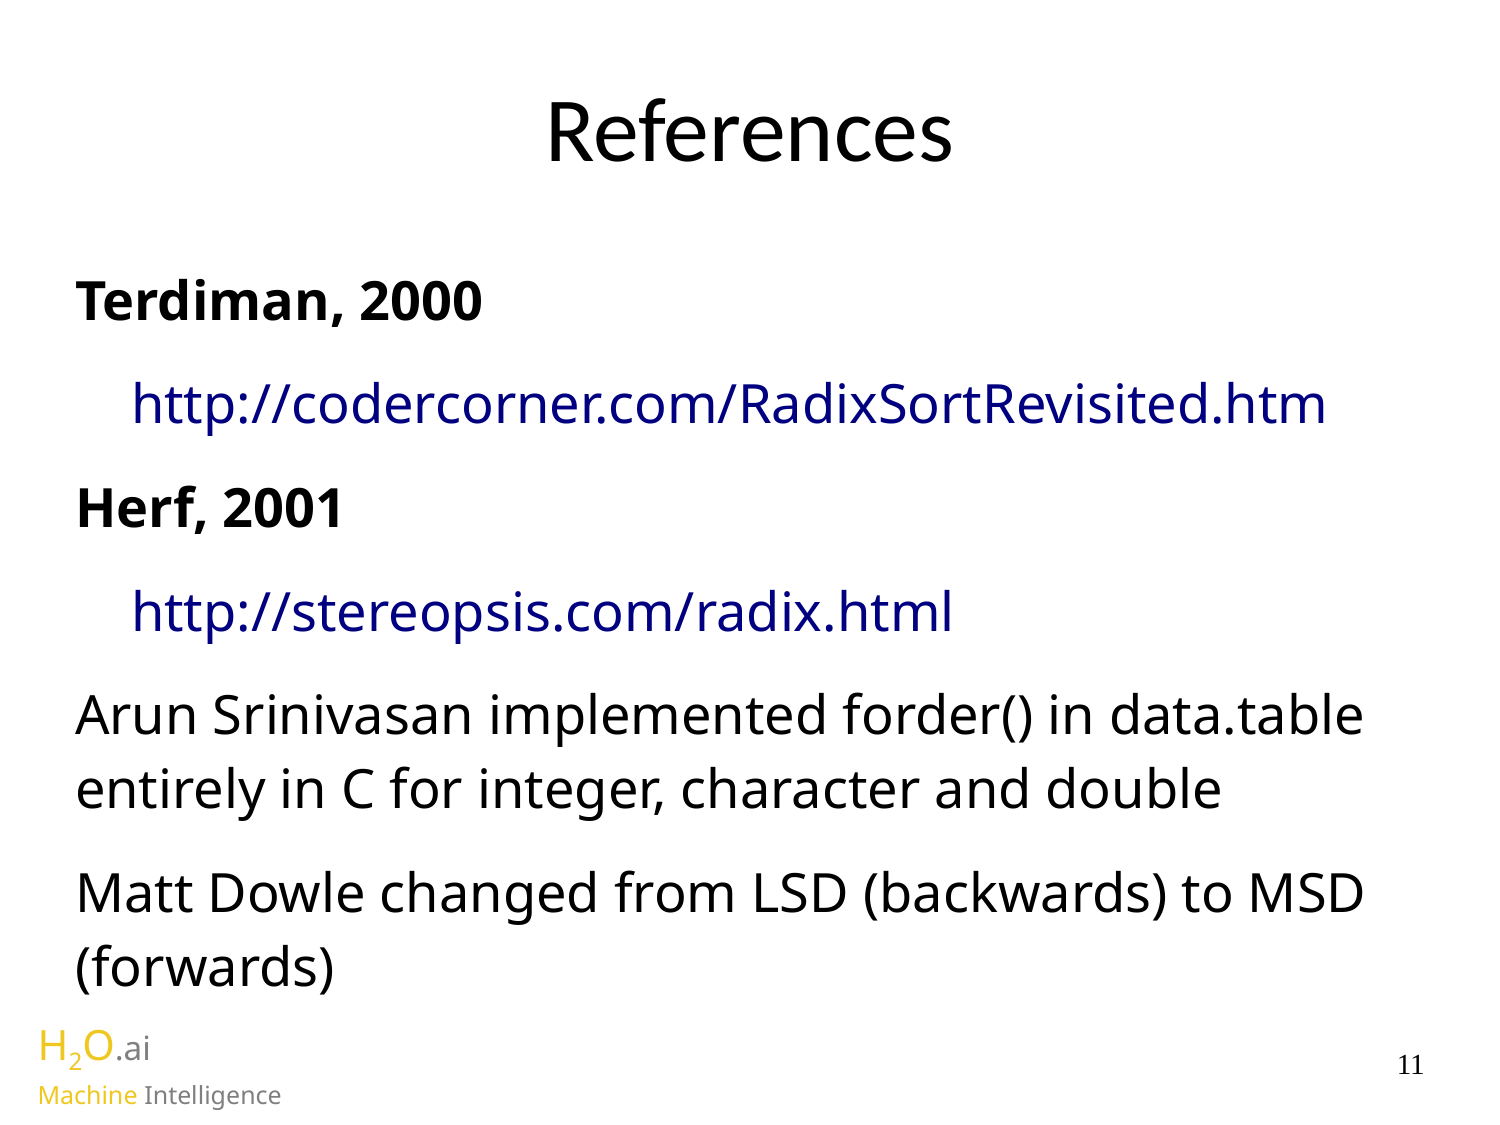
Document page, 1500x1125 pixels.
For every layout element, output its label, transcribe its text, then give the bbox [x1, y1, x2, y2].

list Terdiman, 2000 http://codercorner.com/RadixSortRevisited.htm Herf, 2001 http://stereopsis.com/radix.html Arun Srinivasan implemented forder() in data.table entirely in C for integer, character and double Matt Dowle changed from LSD (backwards) to MSD (forwards) [75, 262, 1425, 1125]
title References [75, 15, 1425, 262]
